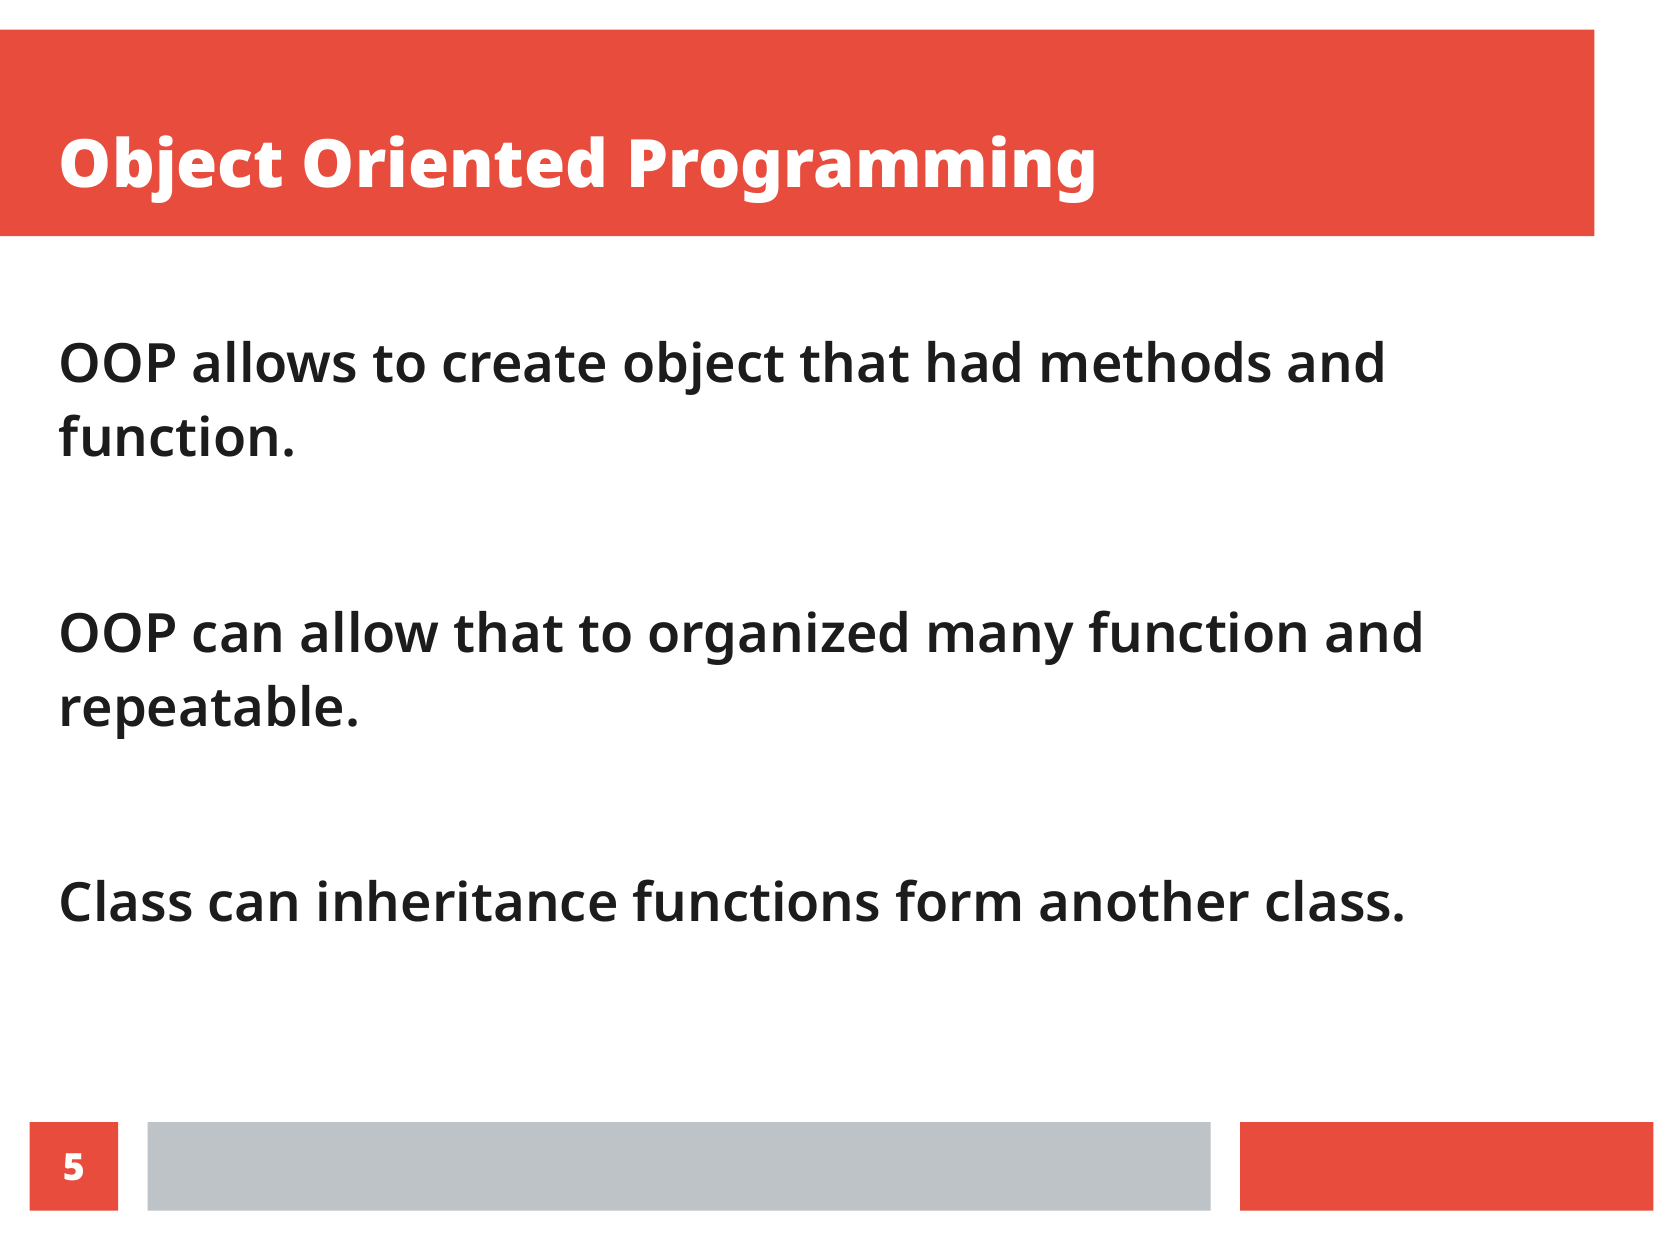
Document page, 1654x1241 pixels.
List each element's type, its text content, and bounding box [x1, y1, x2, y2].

title Object Oriented Programming [59, 59, 1595, 207]
list OOP allows to create object that had methods and function. OOP can allow that to organized many function and repeatable. Class can inheritance functions form another class. [59, 324, 1565, 1093]
